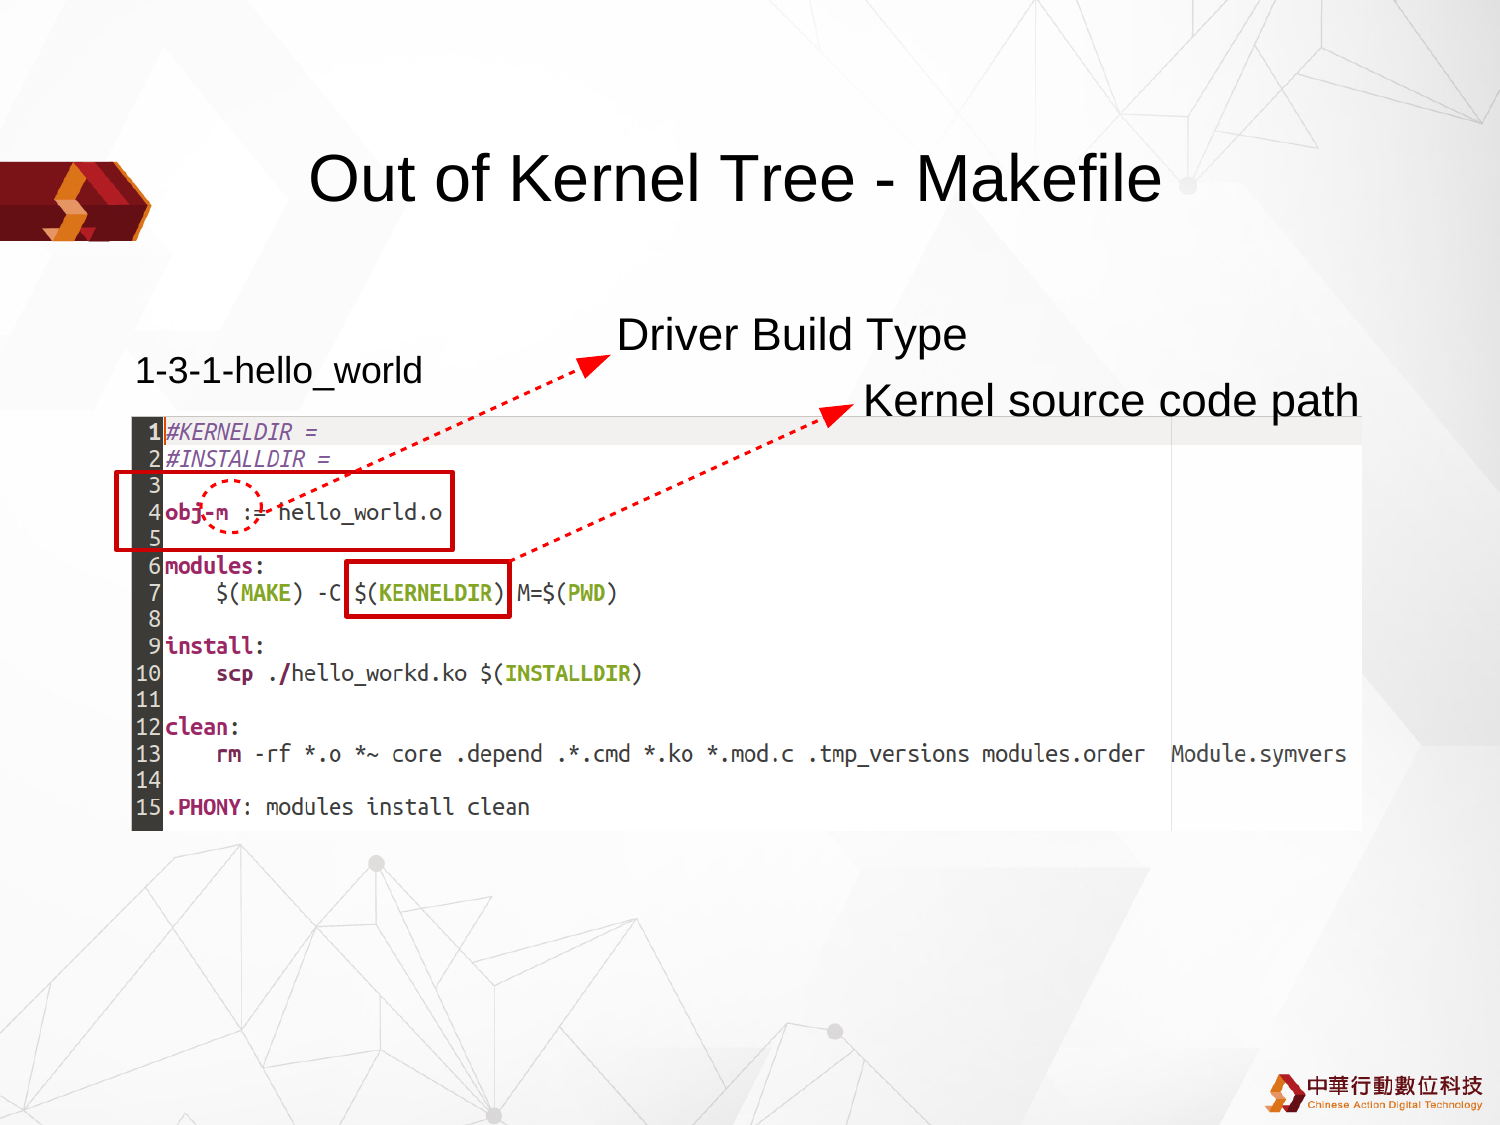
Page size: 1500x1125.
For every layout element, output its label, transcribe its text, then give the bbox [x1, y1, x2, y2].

picture [0, 0, 1500, 1125]
text_box Driver Build Type [601, 296, 1233, 422]
title Out of Kernel Tree - Makefile [107, 101, 1367, 255]
text_box 1-3-1-hello_world [120, 338, 439, 399]
text_box Kernel source code path [848, 362, 1430, 453]
